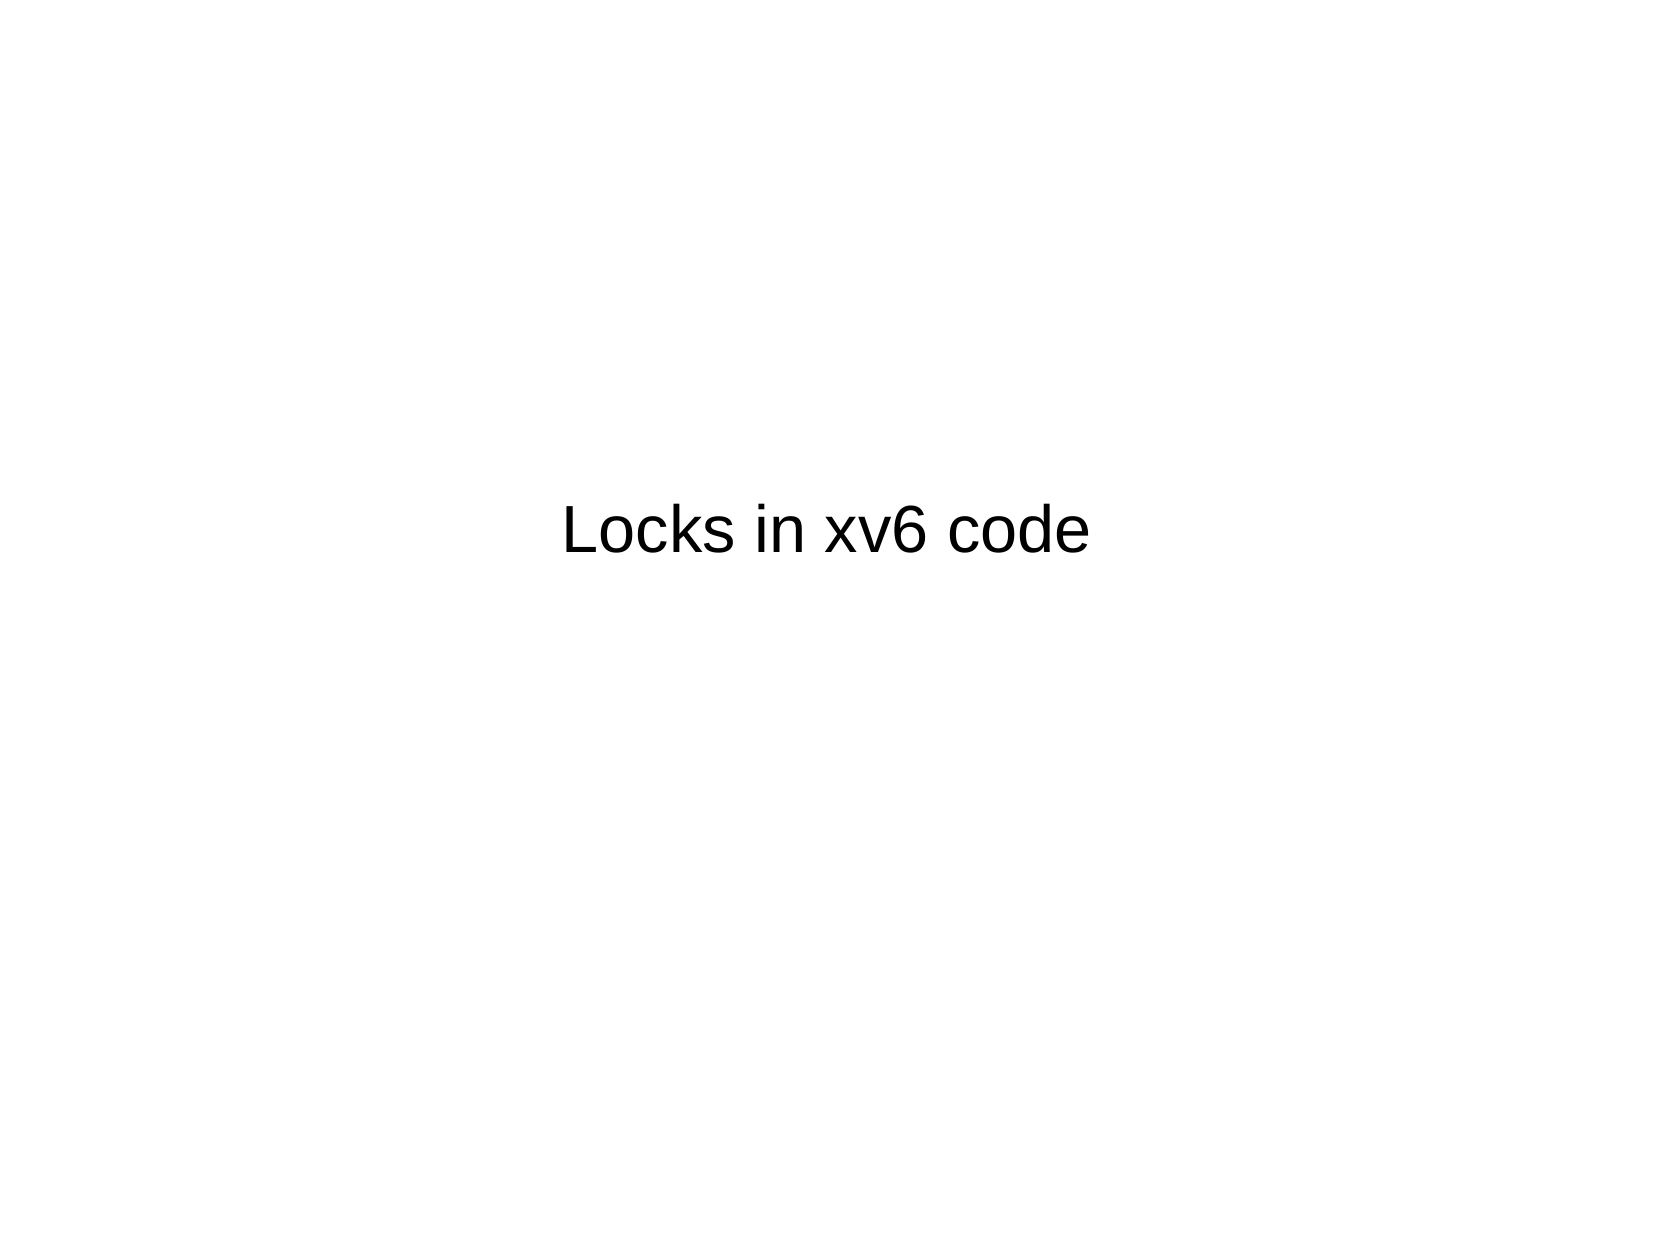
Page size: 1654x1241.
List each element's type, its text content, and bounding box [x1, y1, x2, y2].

subtitle Locks in xv6 code [82, 49, 1571, 1010]
